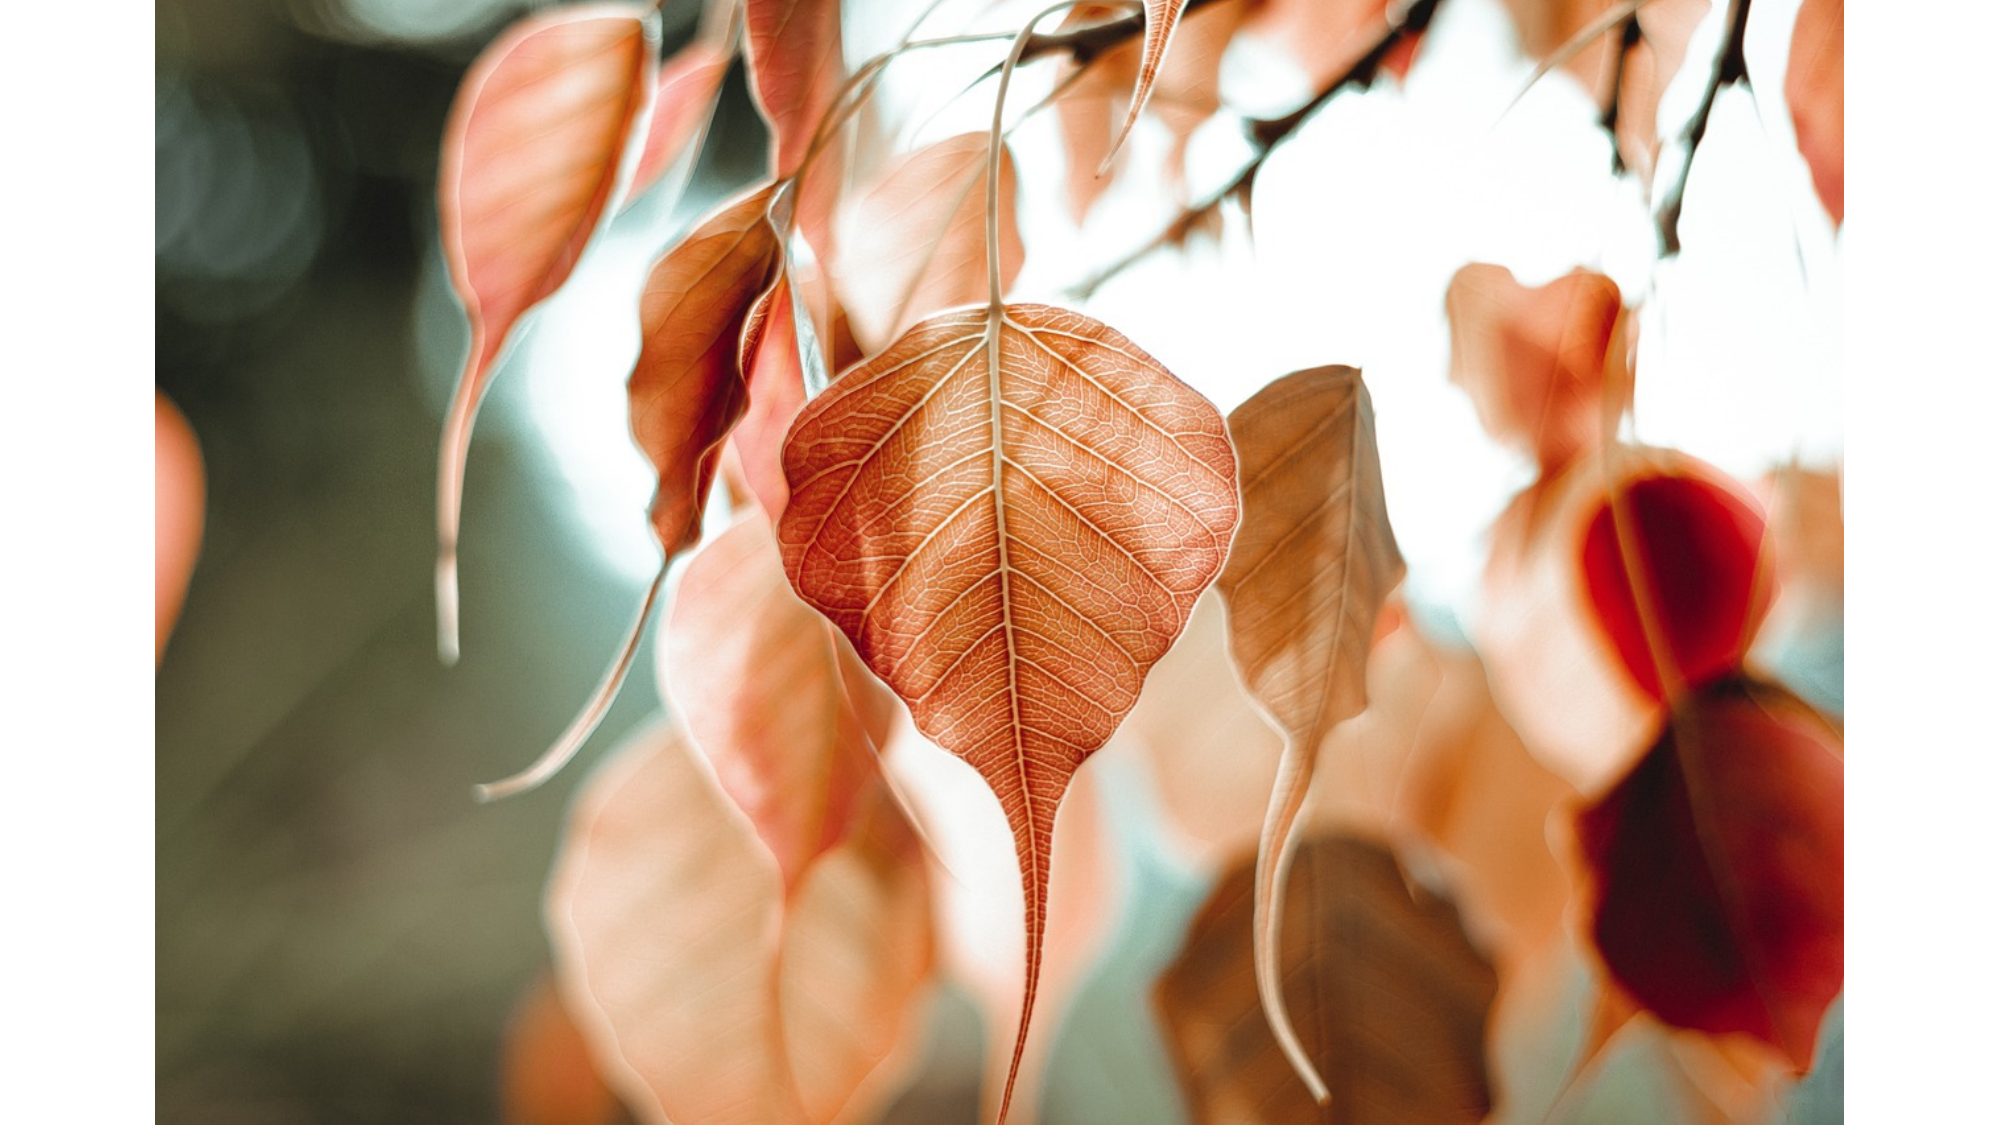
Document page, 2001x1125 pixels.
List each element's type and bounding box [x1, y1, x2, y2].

picture [155, 0, 1844, 1125]
